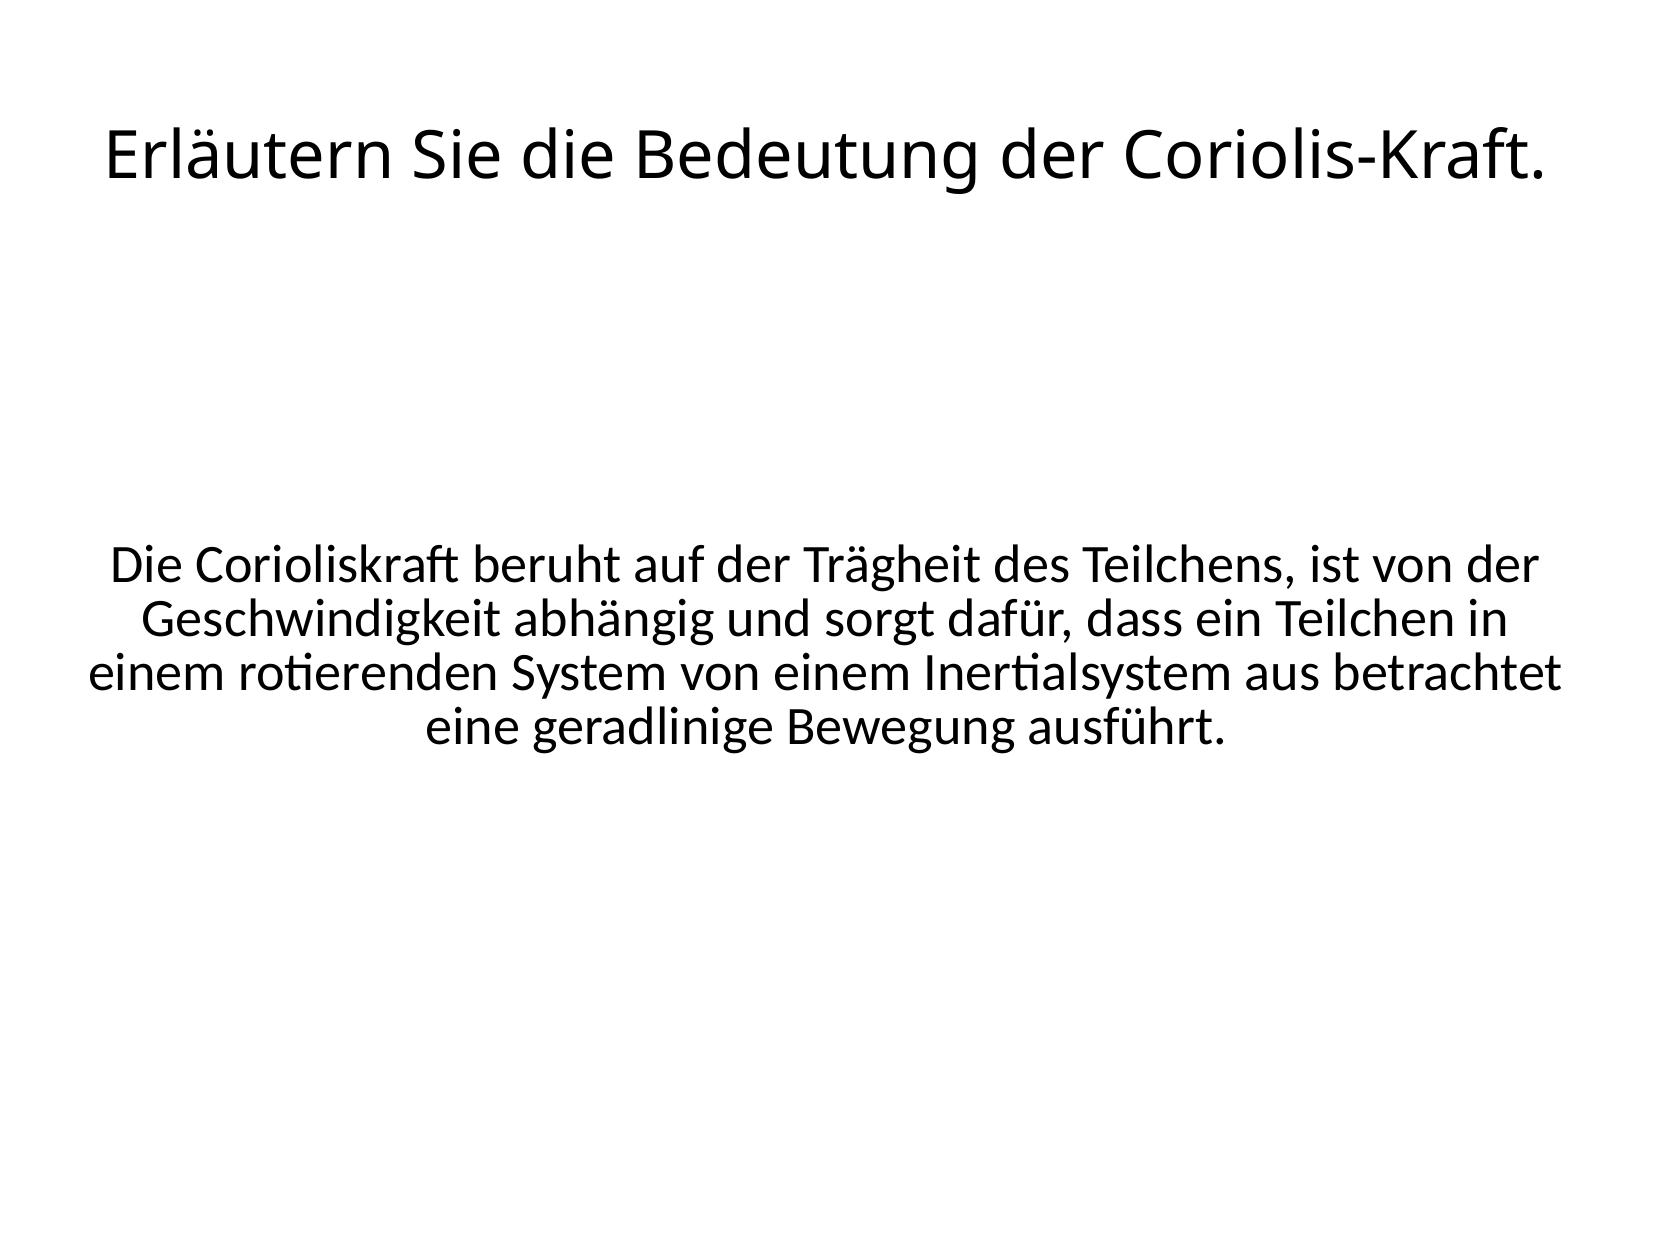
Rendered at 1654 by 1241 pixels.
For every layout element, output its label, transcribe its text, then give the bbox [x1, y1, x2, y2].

subtitle Die Corioliskraft beruht auf der Trägheit des Teilchens, ist von der Geschwindigkeit abhängig und sorgt dafür, dass ein Teilchen in einem rotierenden System von einem Inertialsystem aus betrachtet eine geradlinige Bewegung ausführt. [82, 290, 1571, 1010]
title Erläutern Sie die Bedeutung der Coriolis-Kraft. [82, 49, 1571, 257]
